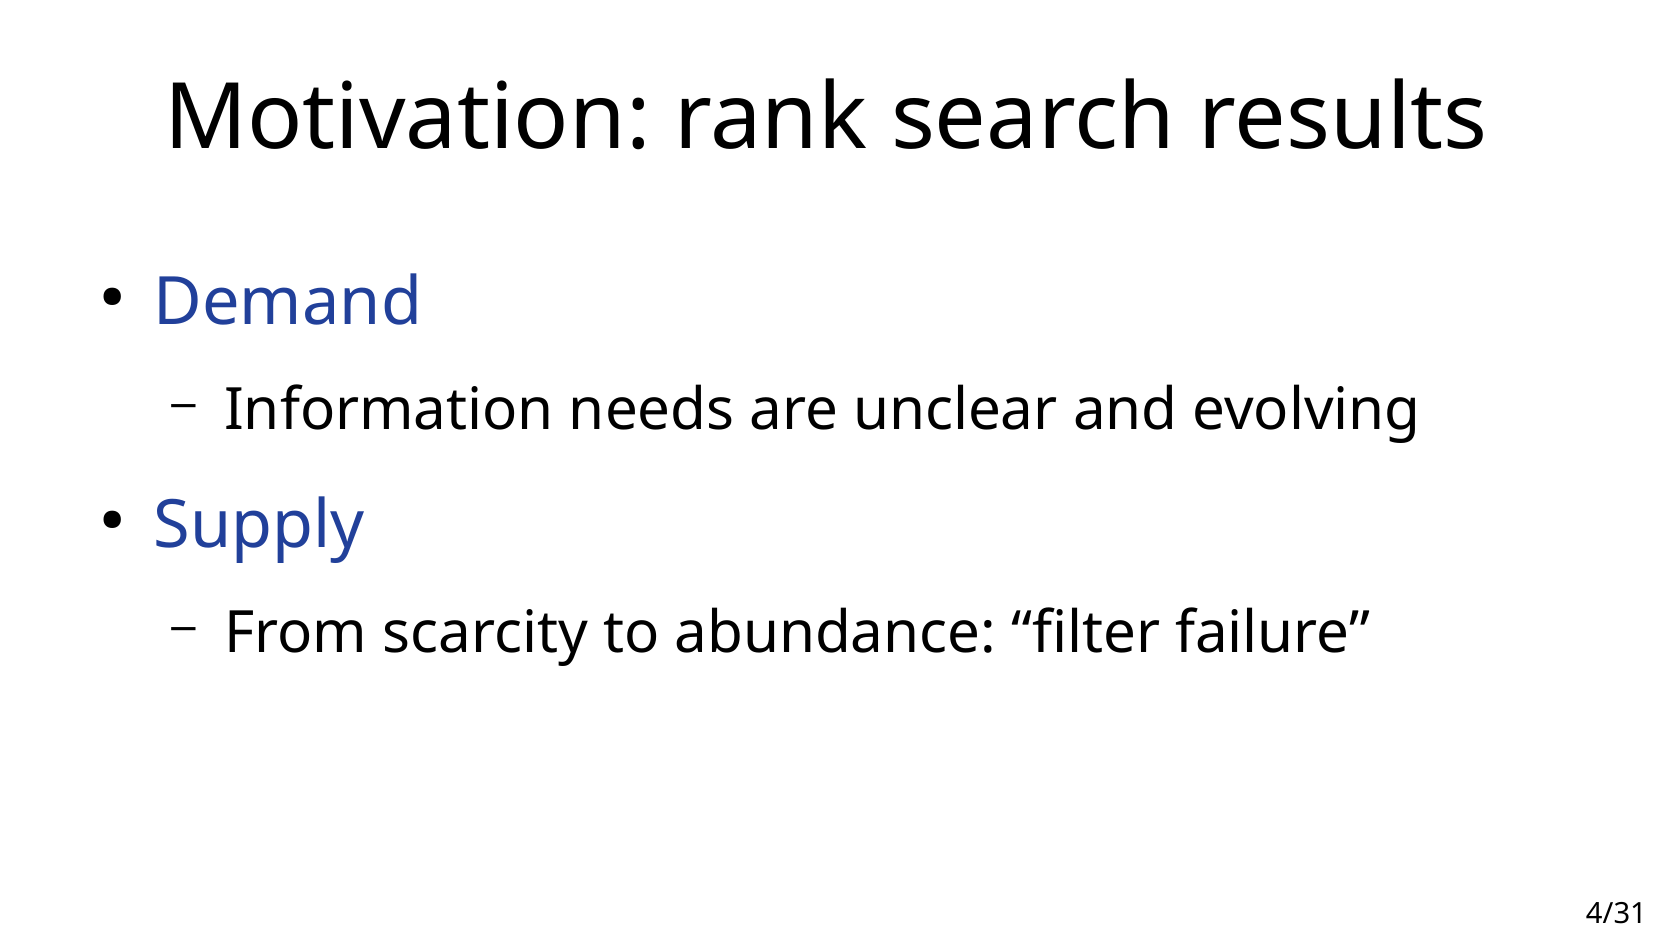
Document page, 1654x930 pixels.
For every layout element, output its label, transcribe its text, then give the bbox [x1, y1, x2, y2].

list Demand Information needs are unclear and evolving Supply From scarcity to abundance: “filter failure” [82, 252, 1571, 793]
title Motivation: rank search results [82, 1, 1571, 225]
